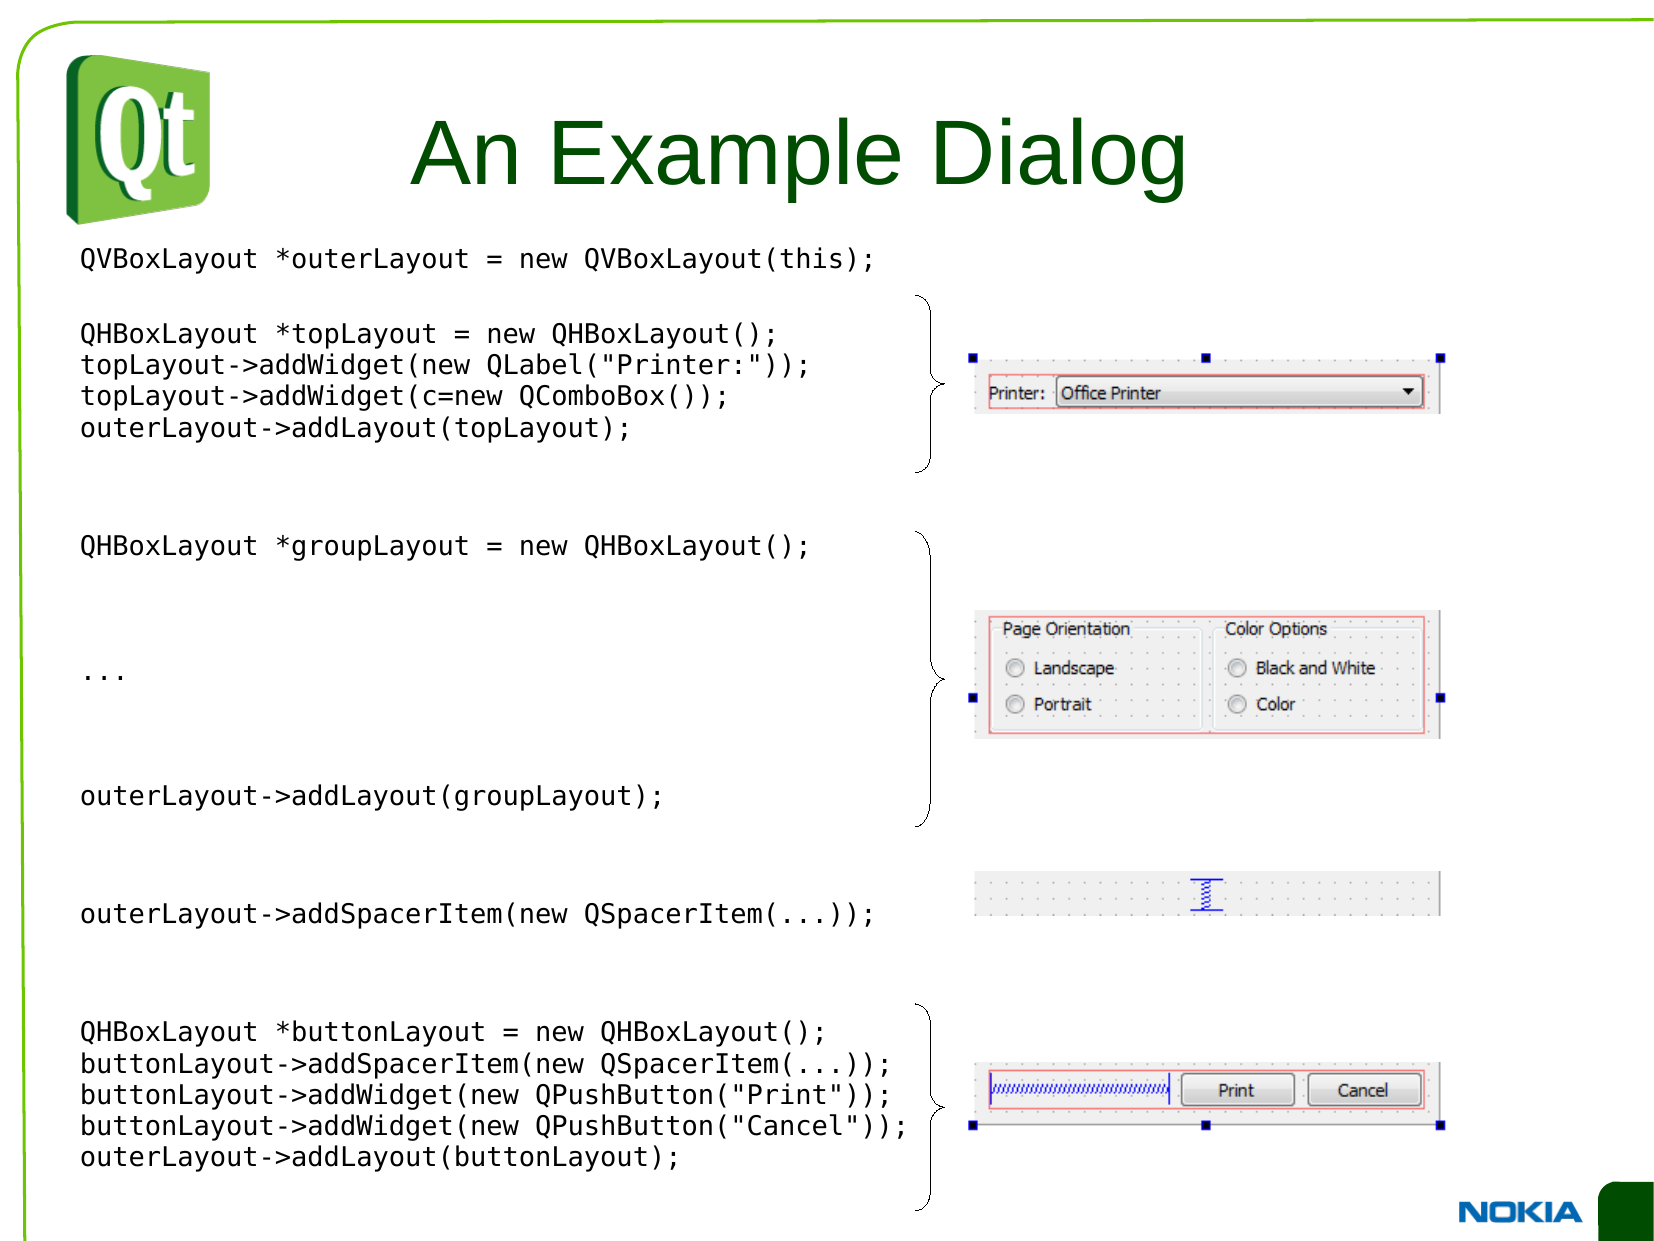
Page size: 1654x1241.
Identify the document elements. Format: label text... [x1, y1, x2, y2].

text_box QVBoxLayout *outerLayout = new QVBoxLayout(this); QHBoxLayout *topLayout = new QHBoxLayout(); topLayout->addWidget(new QLabel("Printer:")); topLayout->addWidget(c=new QComboBox()); outerLayout->addLayout(topLayout); QHBoxLayout *groupLayout = new QHBoxLayout(); ... outerLayout->addLayout(groupLayout); outerLayout->addSpacerItem(new QSpacerItem(...)); QHBoxLayout *buttonLayout = new QHBoxLayout(); buttonLayout->addSpacerItem(new QSpacerItem(...)); buttonLayout->addWidget(new QPushButton("Print")); buttonLayout->addWidget(new QPushButton("Cancel")); outerLayout->addLayout(buttonLayout); [0, 236, 924, 1220]
picture [967, 610, 1447, 739]
picture [967, 352, 1447, 414]
picture [1459, 1201, 1583, 1223]
picture [66, 55, 210, 225]
title An Example Dialog [263, 49, 1339, 257]
picture [967, 871, 1447, 916]
picture [967, 1062, 1447, 1132]
